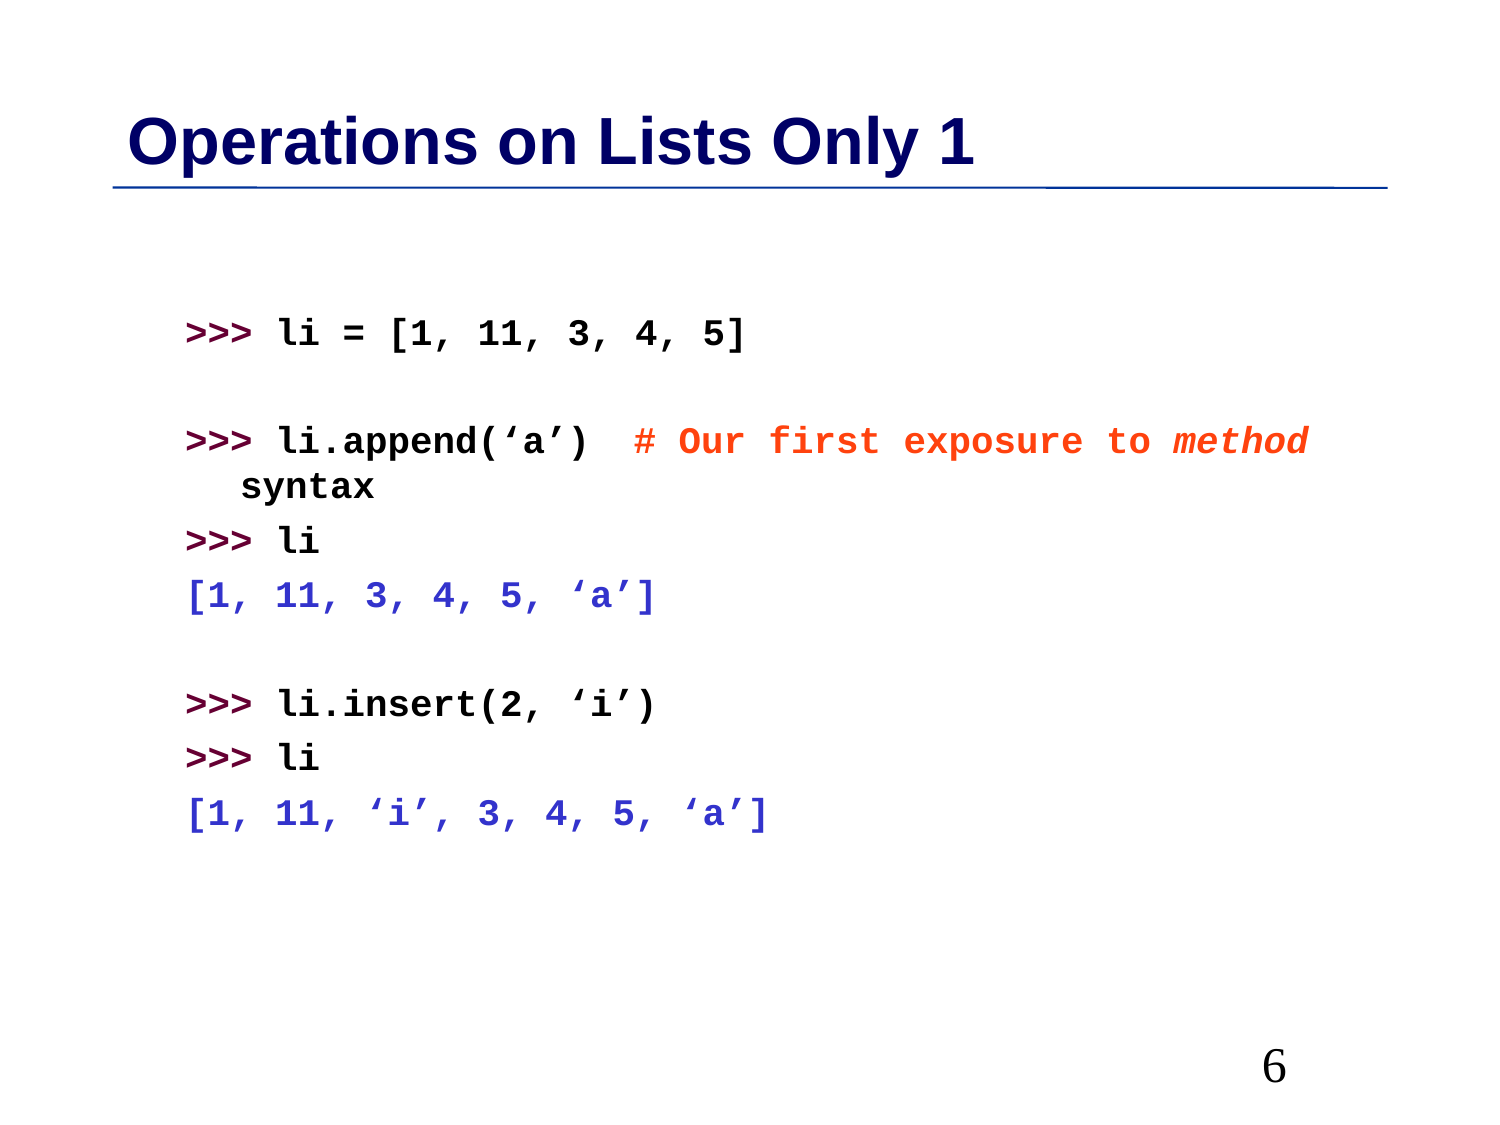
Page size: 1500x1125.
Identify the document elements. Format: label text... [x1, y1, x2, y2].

title Operations on Lists Only 1 [112, 89, 1388, 185]
list >>> li = [1, 11, 3, 4, 5] >>> li.append(‘a’) # Our first exposure to method syntax >>> li [1, 11, 3, 4, 5, ‘a’] >>> li.insert(2, ‘i’) >>> li [1, 11, ‘i’, 3, 4, 5, ‘a’] [112, 299, 1450, 841]
text_box <number> [1074, 994, 1387, 1125]
